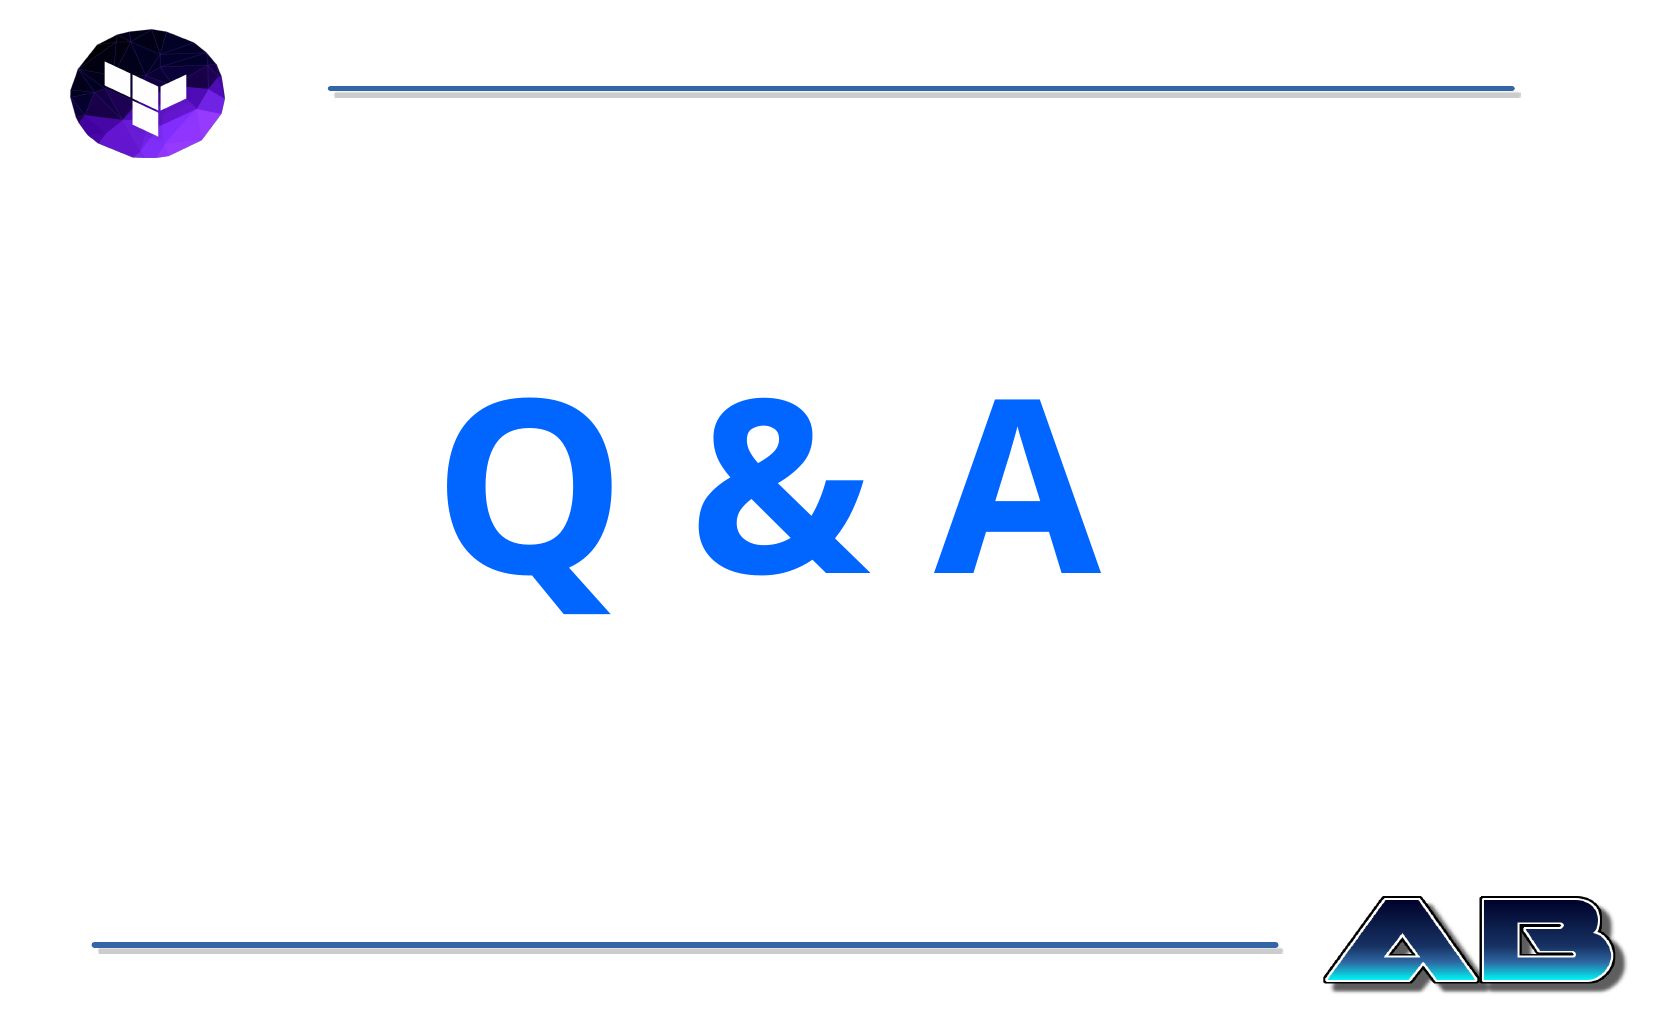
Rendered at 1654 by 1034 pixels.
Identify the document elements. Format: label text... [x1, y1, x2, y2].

picture [1322, 896, 1630, 996]
picture [70, 29, 225, 158]
text_box Q & A [419, 306, 1412, 707]
